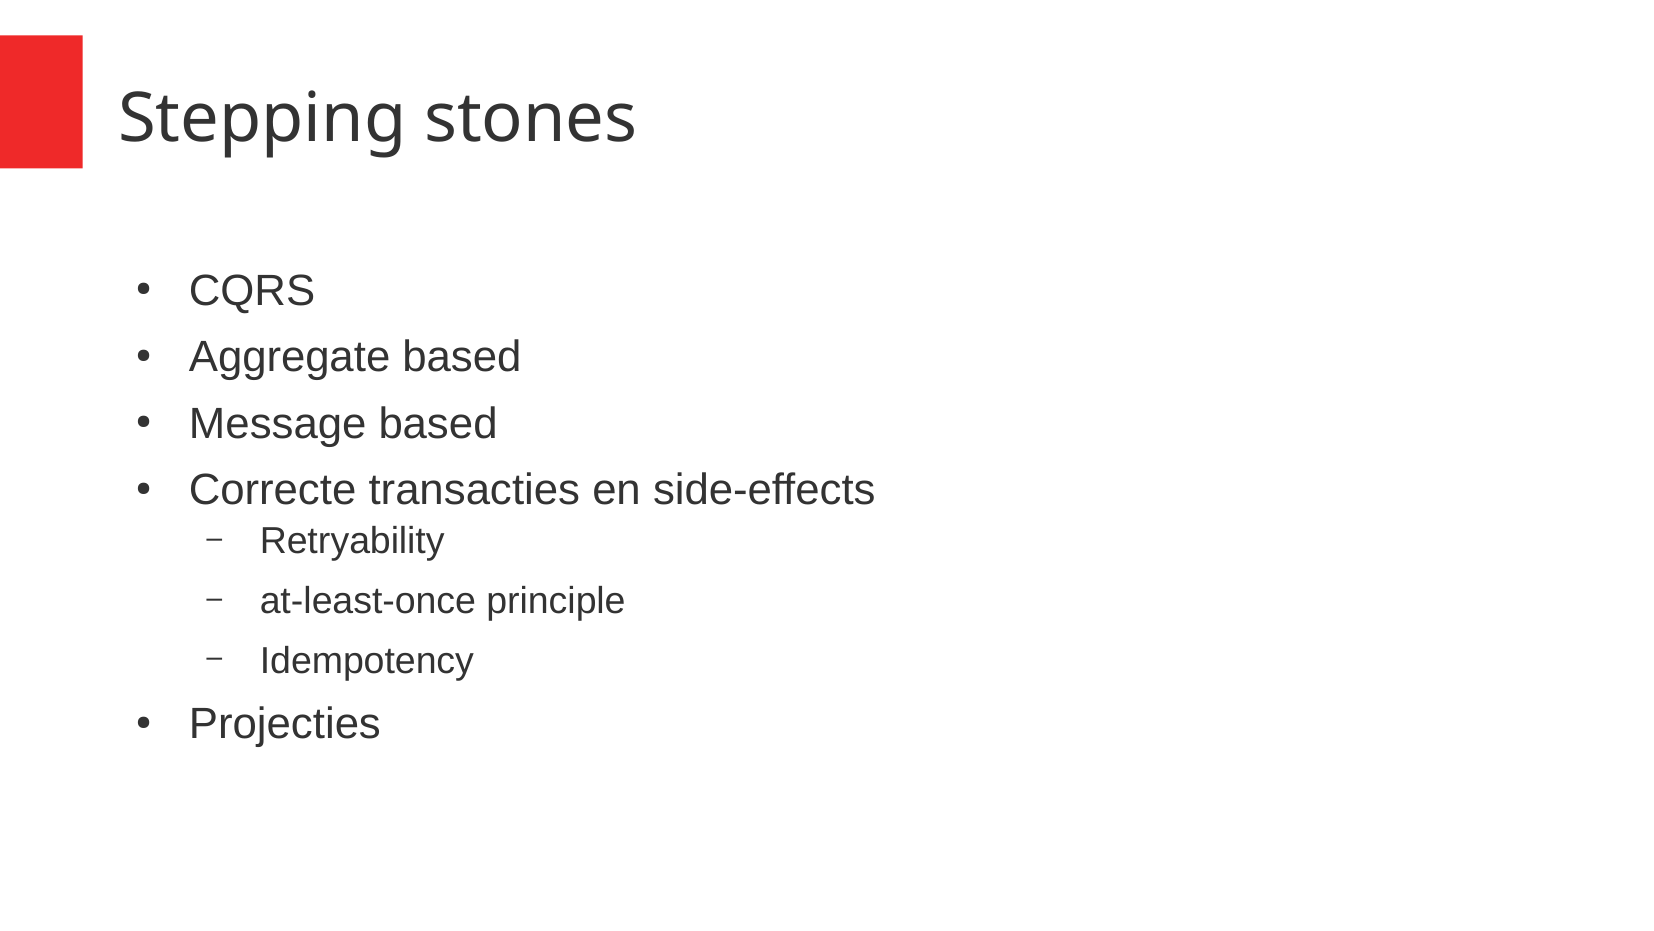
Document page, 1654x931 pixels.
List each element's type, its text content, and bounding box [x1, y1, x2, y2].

title Stepping stones [118, 37, 1571, 193]
list CQRS Aggregate based Message based Correcte transacties en side-effects Retryability at-least-once principle Idempotency Projecties [118, 265, 1536, 806]
